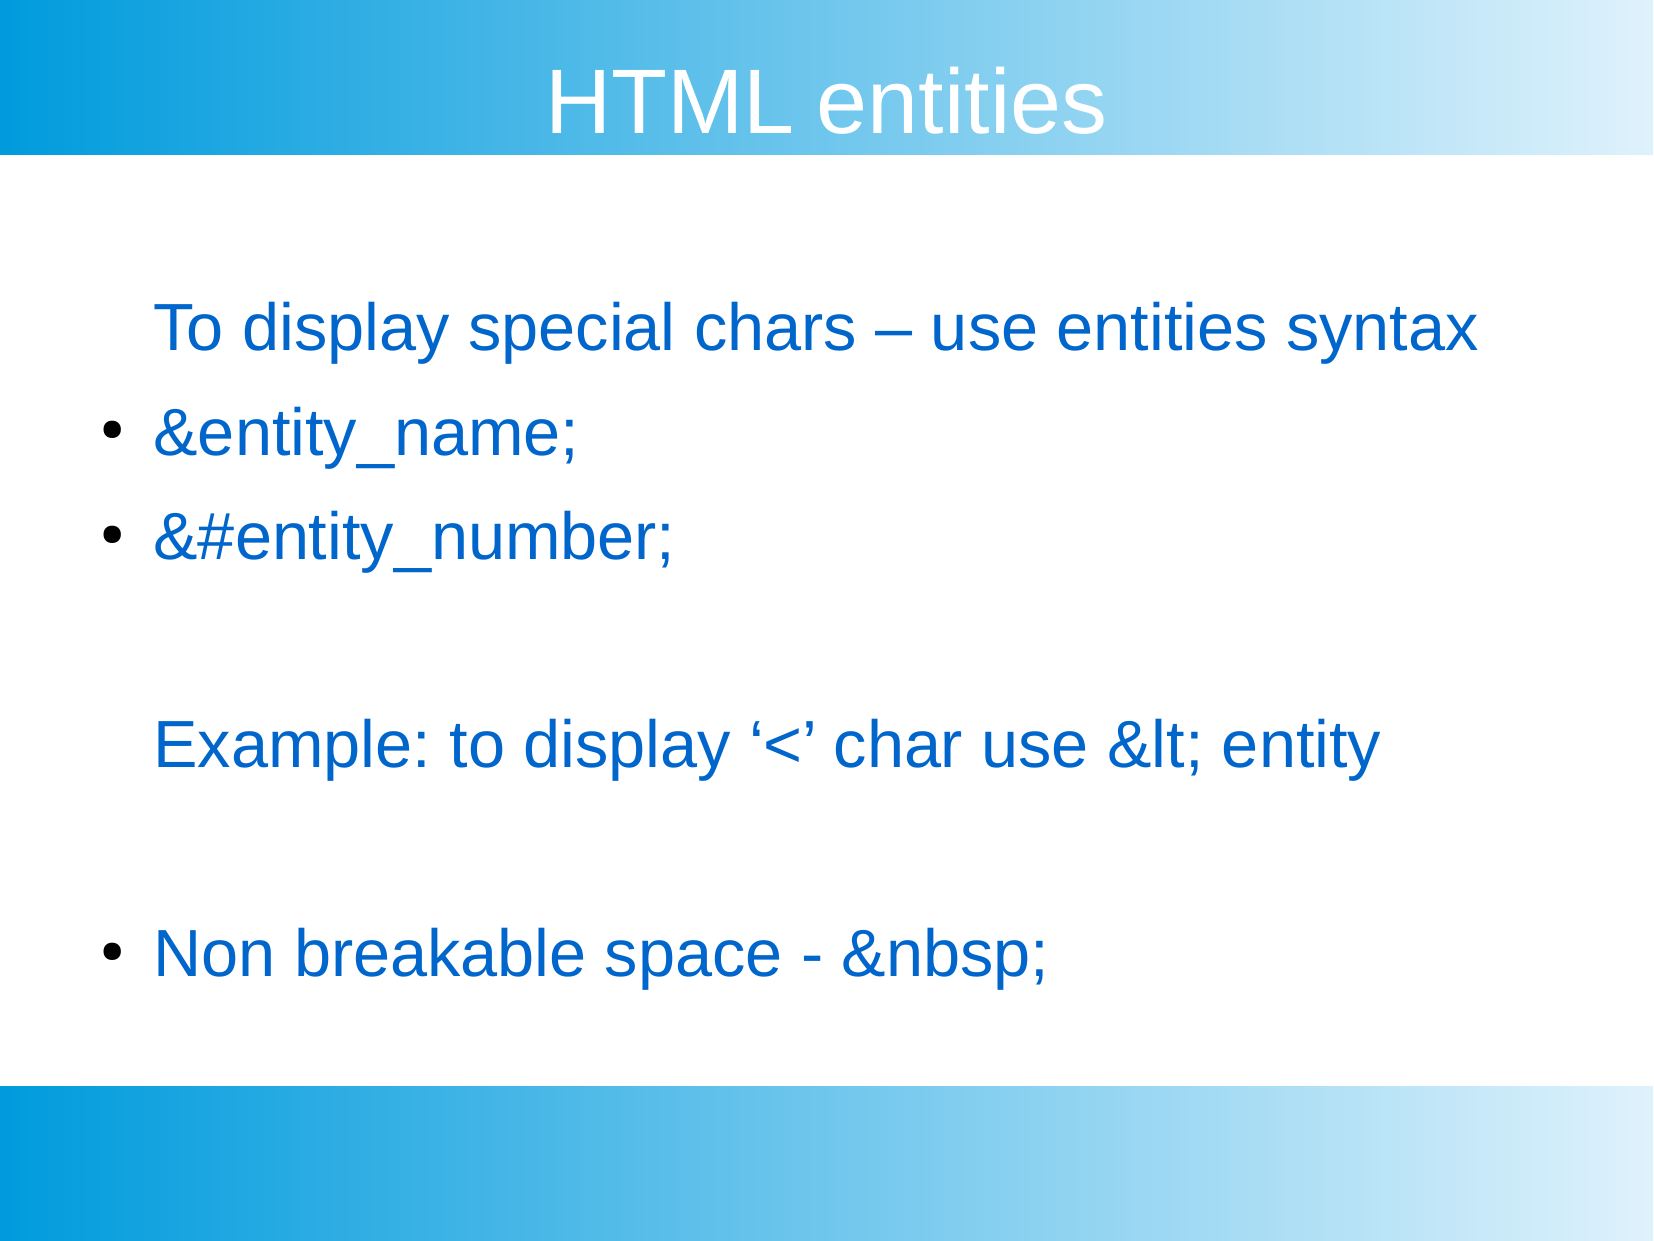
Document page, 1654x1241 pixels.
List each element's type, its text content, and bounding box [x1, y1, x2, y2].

list To display special chars – use entities syntax &entity_name; &#entity_number; Example: to display ‘<’ char use &lt; entity Non breakable space - &nbsp; [82, 290, 1571, 1010]
title HTML entities [82, 49, 1571, 155]
